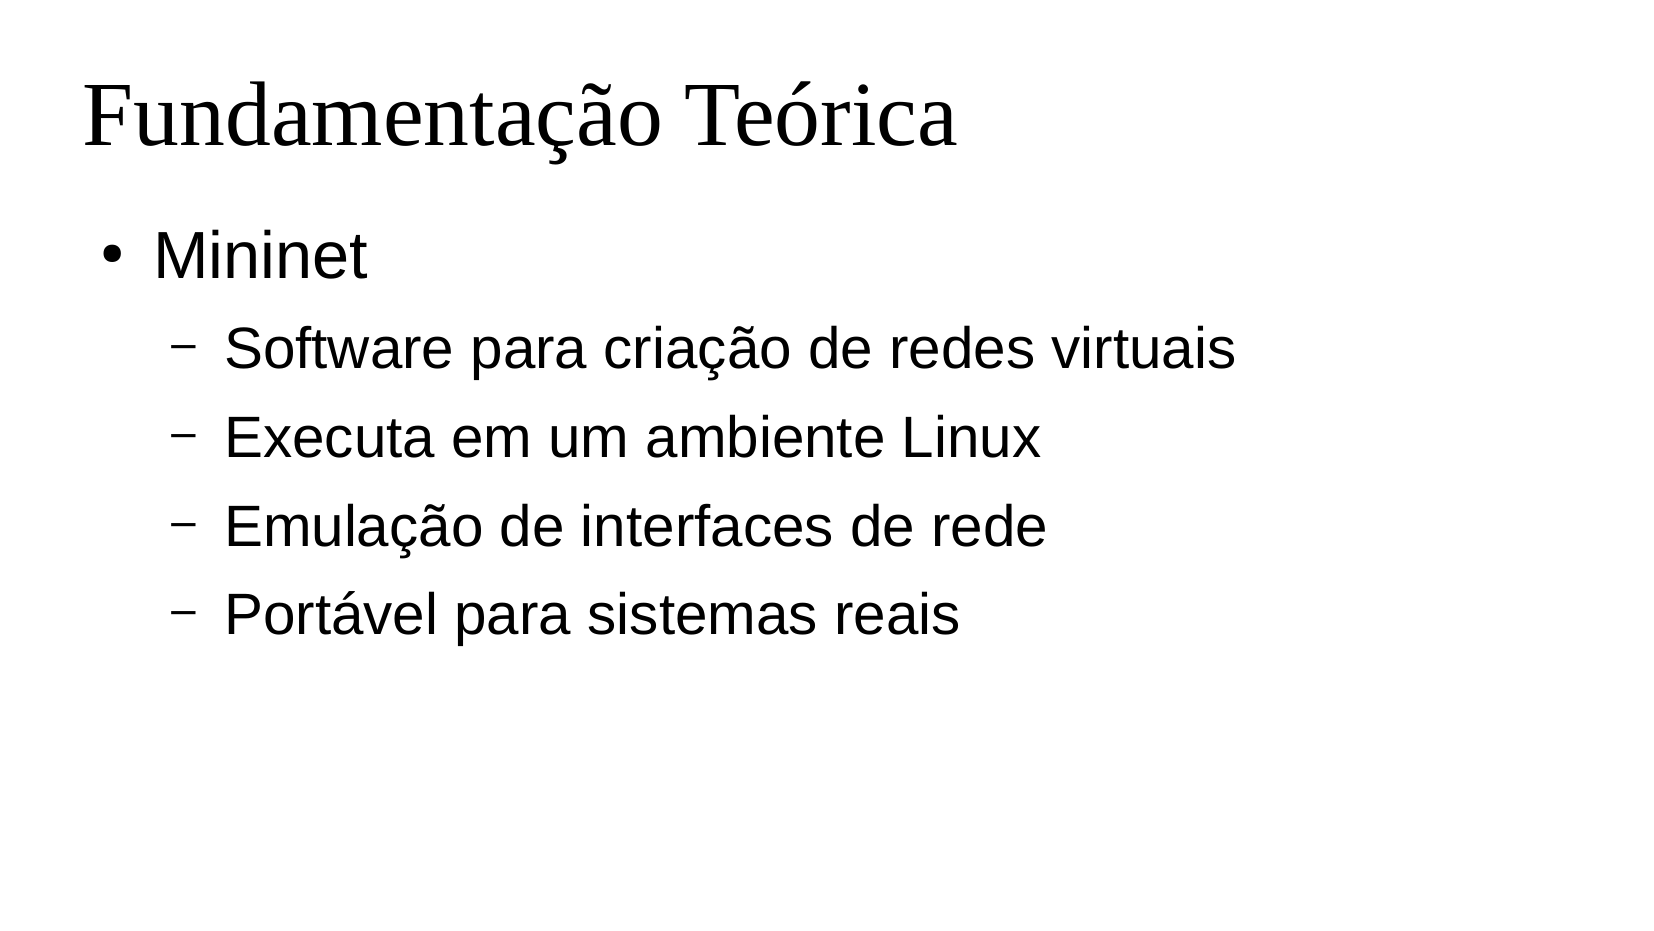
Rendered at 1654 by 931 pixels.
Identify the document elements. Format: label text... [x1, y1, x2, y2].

list Mininet Software para criação de redes virtuais Executa em um ambiente Linux Emulação de interfaces de rede Portável para sistemas reais [82, 217, 1571, 758]
title Fundamentação Teórica [82, 37, 1571, 193]
